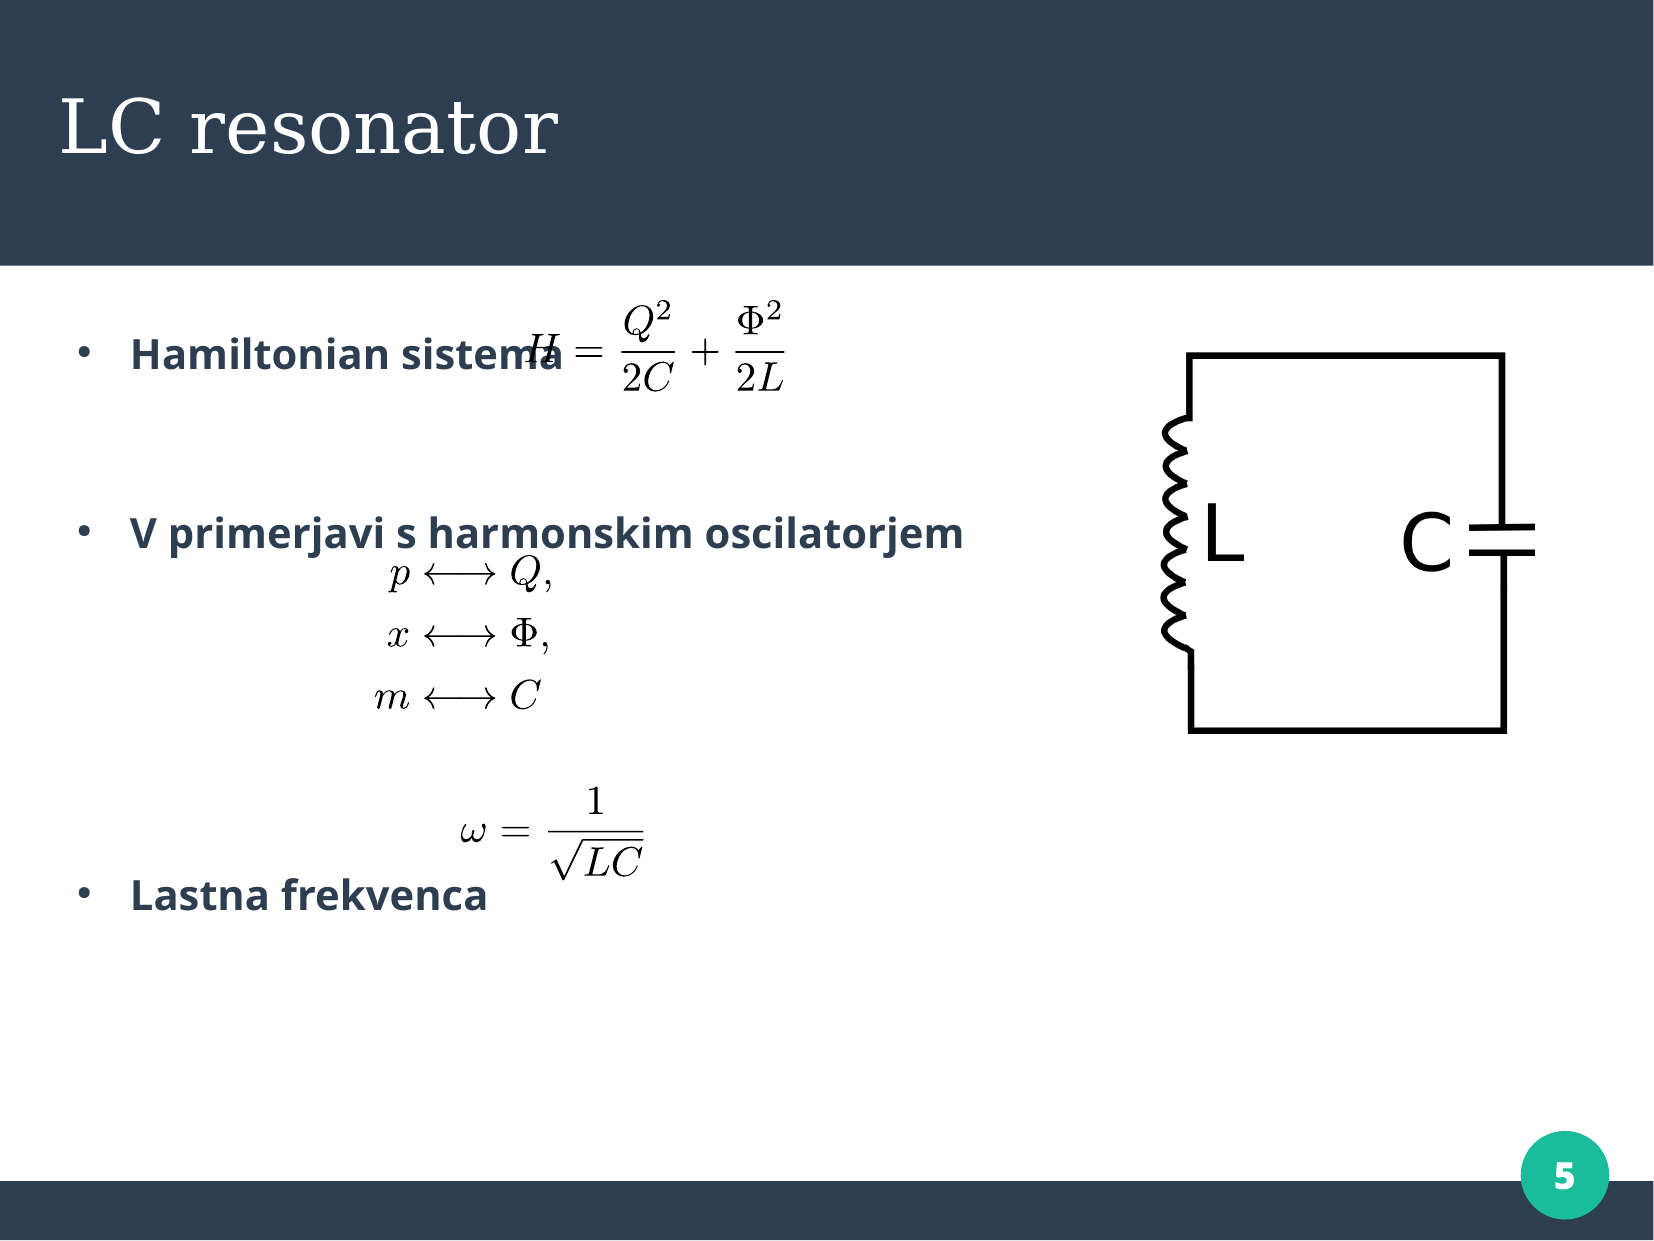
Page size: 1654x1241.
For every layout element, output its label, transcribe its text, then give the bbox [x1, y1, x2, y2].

text_box [551, 839, 644, 881]
text_box [584, 847, 610, 876]
text_box [511, 618, 537, 647]
text_box [424, 687, 496, 710]
text_box [757, 362, 783, 391]
text_box [375, 690, 410, 710]
text_box [525, 333, 560, 363]
text_box [545, 579, 551, 593]
text_box [624, 305, 654, 343]
text_box [612, 846, 643, 877]
text_box [737, 306, 764, 335]
text_box [644, 361, 674, 392]
text_box [424, 563, 496, 585]
list Hamiltonian sistema V primerjavi s harmonskim oscilatorjem Lastna frekvenca [59, 324, 1595, 1152]
text_box [424, 625, 496, 647]
text_box [691, 338, 719, 366]
text_box [767, 300, 781, 320]
text_box [589, 786, 603, 814]
text_box [388, 565, 410, 593]
text_box [460, 823, 486, 843]
text_box [657, 300, 670, 320]
text_box [511, 679, 541, 710]
text_box [511, 555, 541, 593]
text_box [387, 628, 409, 647]
title LC resonator [59, 49, 1595, 207]
text_box [737, 363, 755, 391]
text_box [623, 363, 641, 391]
picture [1140, 329, 1561, 751]
text_box [542, 641, 548, 655]
